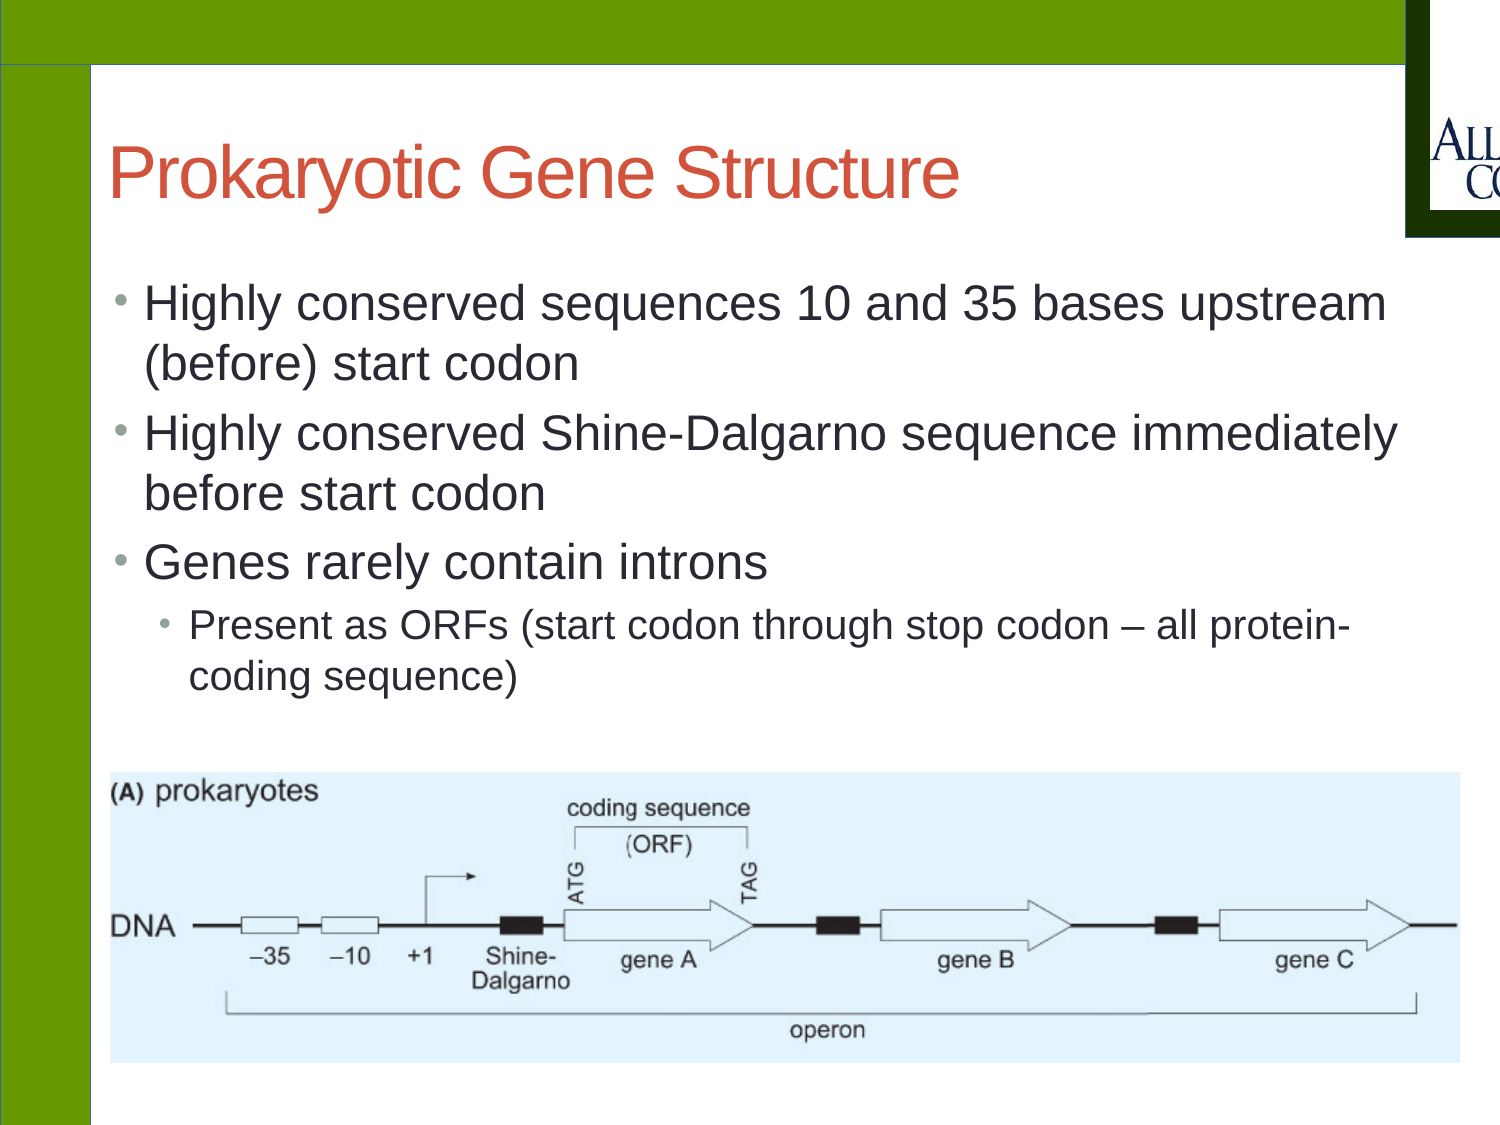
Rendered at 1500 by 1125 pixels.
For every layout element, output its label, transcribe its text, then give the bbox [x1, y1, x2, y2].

picture [110, 772, 1461, 1063]
title Prokaryotic Gene Structure [92, 87, 1443, 251]
text_box [1443, 210, 1500, 238]
list Highly conserved sequences 10 and 35 bases upstream (before) start codon Highly conserved Shine-Dalgarno sequence immediately before start codon Genes rarely contain introns Present as ORFs (start codon through stop codon – all protein-coding sequence) [98, 262, 1449, 1063]
text_box [0, 0, 1430, 1125]
picture [1430, 0, 1500, 210]
